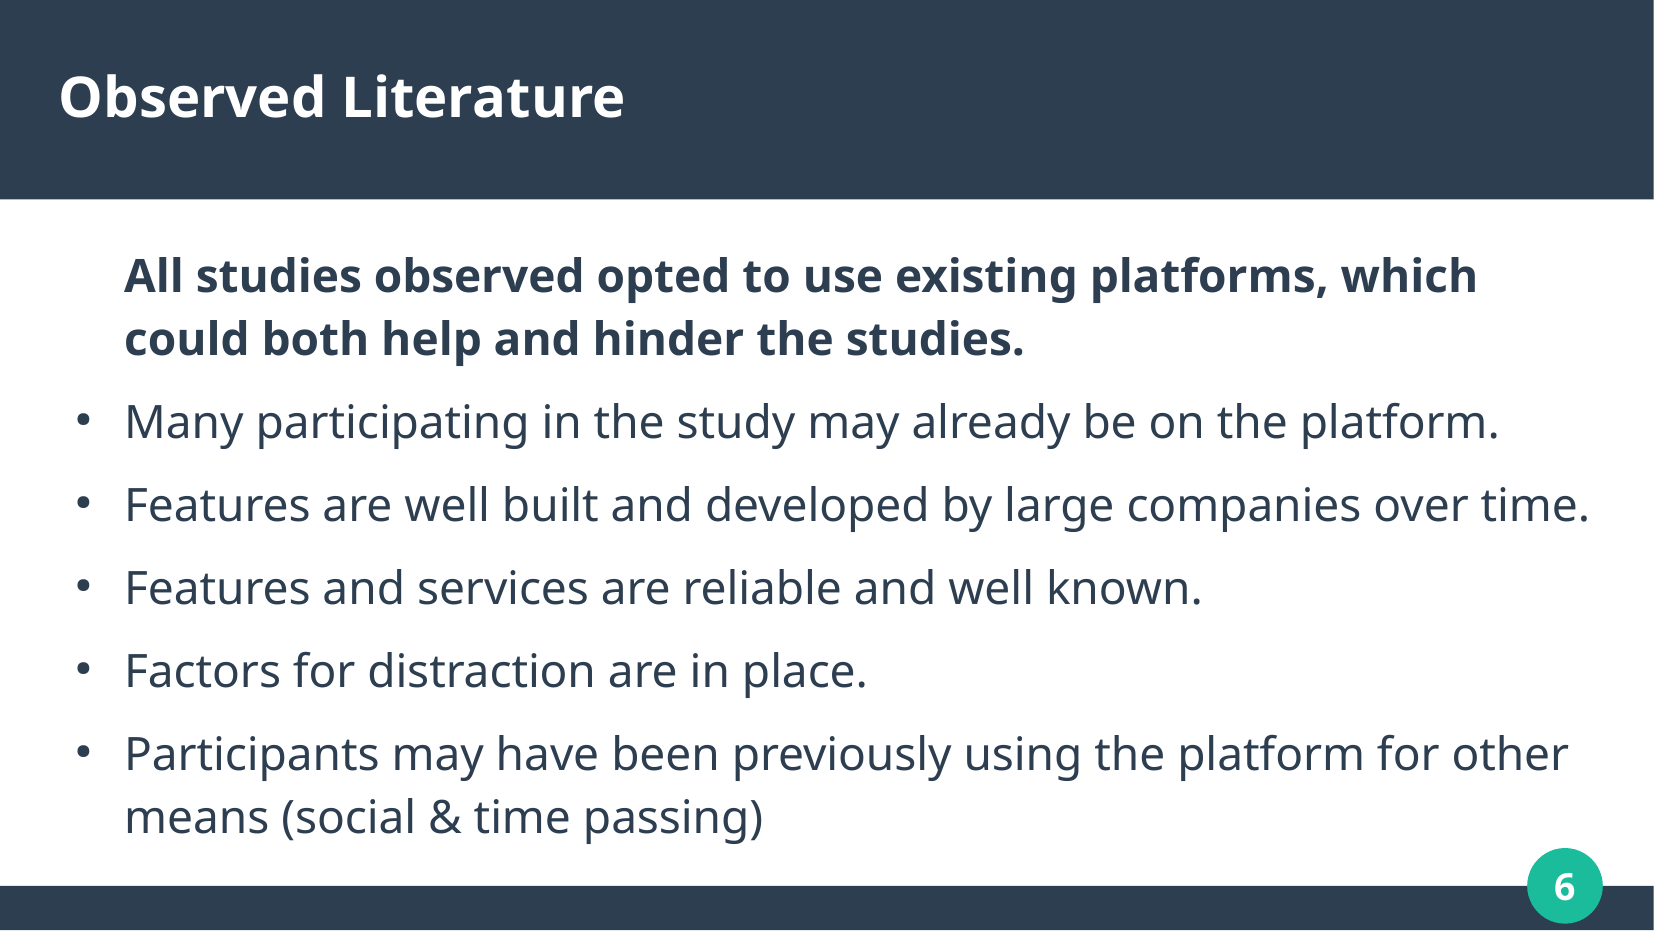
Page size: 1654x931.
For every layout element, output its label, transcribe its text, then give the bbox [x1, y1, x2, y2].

title Observed Literature [59, 37, 1595, 156]
list All studies observed opted to use existing platforms, which could both help and hinder the studies. Many participating in the study may already be on the platform. Features are well built and developed by large companies over time. Features and services are reliable and well known. Factors for distraction are in place. Participants may have been previously using the platform for other means (social & time passing) [59, 243, 1595, 864]
